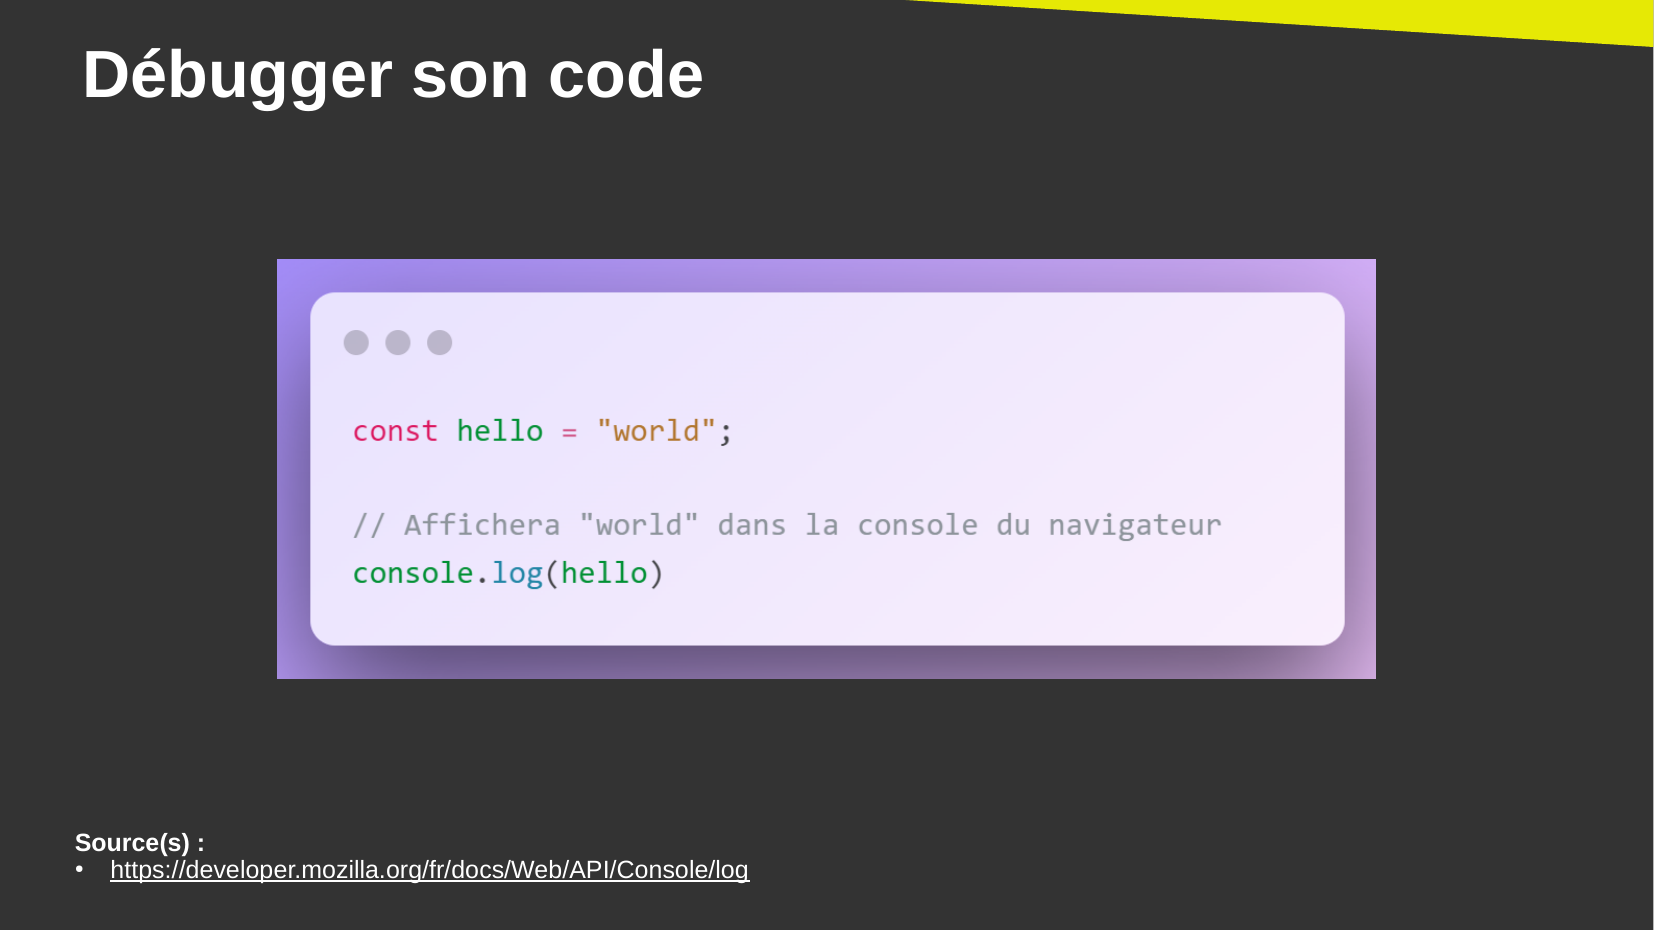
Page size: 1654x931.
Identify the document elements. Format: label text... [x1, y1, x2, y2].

picture [277, 259, 1376, 679]
title Débugger son code [82, 37, 1571, 114]
text_box Source(s) : https://developer.mozilla.org/fr/docs/Web/API/Console/log [60, 820, 1583, 892]
text_box [905, 0, 1654, 48]
